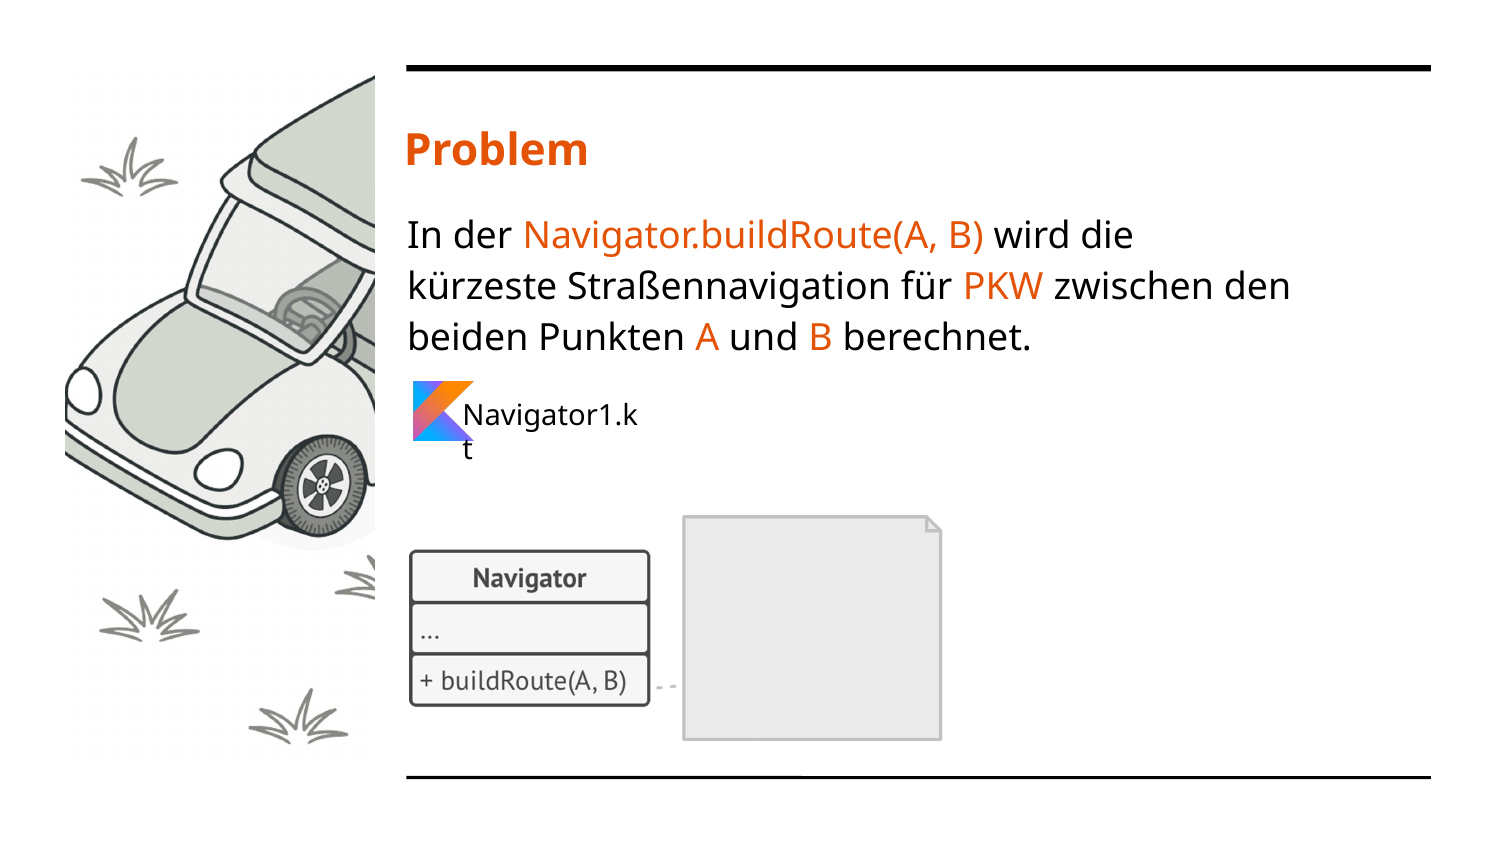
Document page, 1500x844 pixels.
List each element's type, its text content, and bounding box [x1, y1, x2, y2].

text_box Navigator1.kt [447, 380, 659, 481]
title Problem [389, 103, 1428, 194]
picture [65, 67, 375, 780]
picture [403, 381, 447, 441]
subtitle In der Navigator.buildRoute(A, B) wird die kürzeste Straßennavigation für PKW zwischen den beiden Punkten A und B berechnet. [392, 193, 1431, 735]
picture [409, 515, 943, 741]
